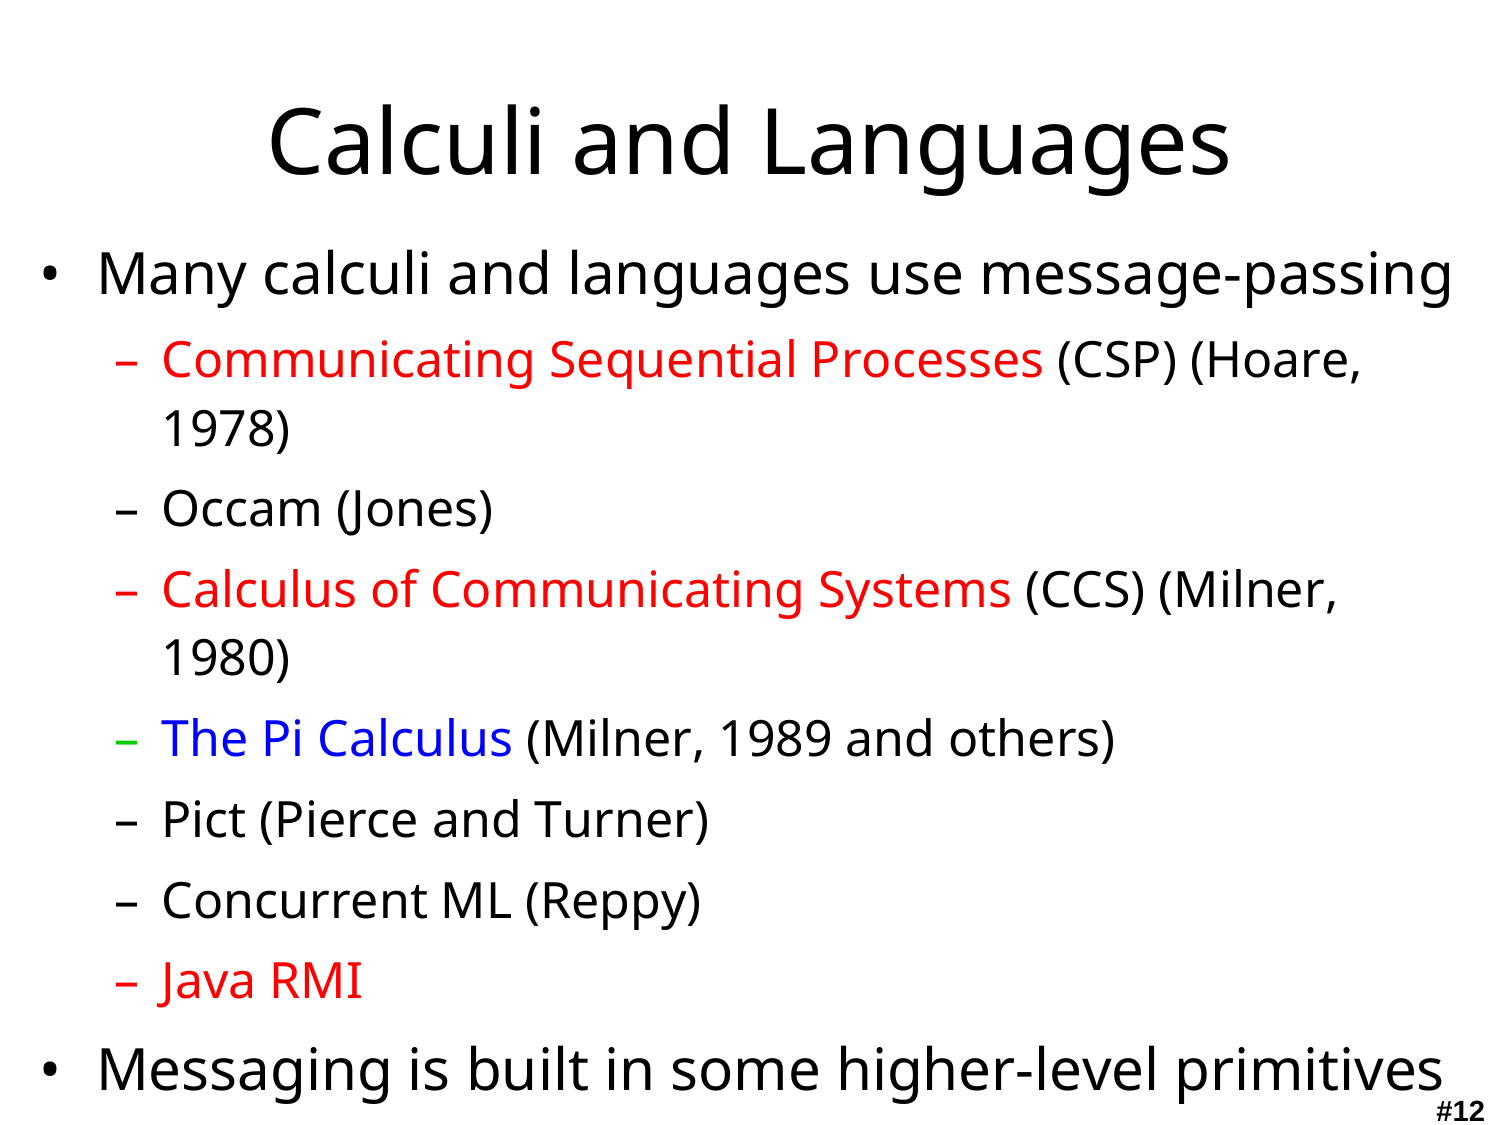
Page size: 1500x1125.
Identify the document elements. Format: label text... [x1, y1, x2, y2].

list Many calculi and languages use message-passing Communicating Sequential Processes (CSP) (Hoare, 1978) Occam (Jones) Calculus of Communicating Systems (CCS) (Milner, 1980) The Pi Calculus (Milner, 1989 and others) Pict (Pierce and Turner) Concurrent ML (Reppy) Java RMI Messaging is built in some higher-level primitives Remote procedure call Remote method invocation [24, 224, 1476, 1063]
title Calculi and Languages [24, 45, 1476, 224]
